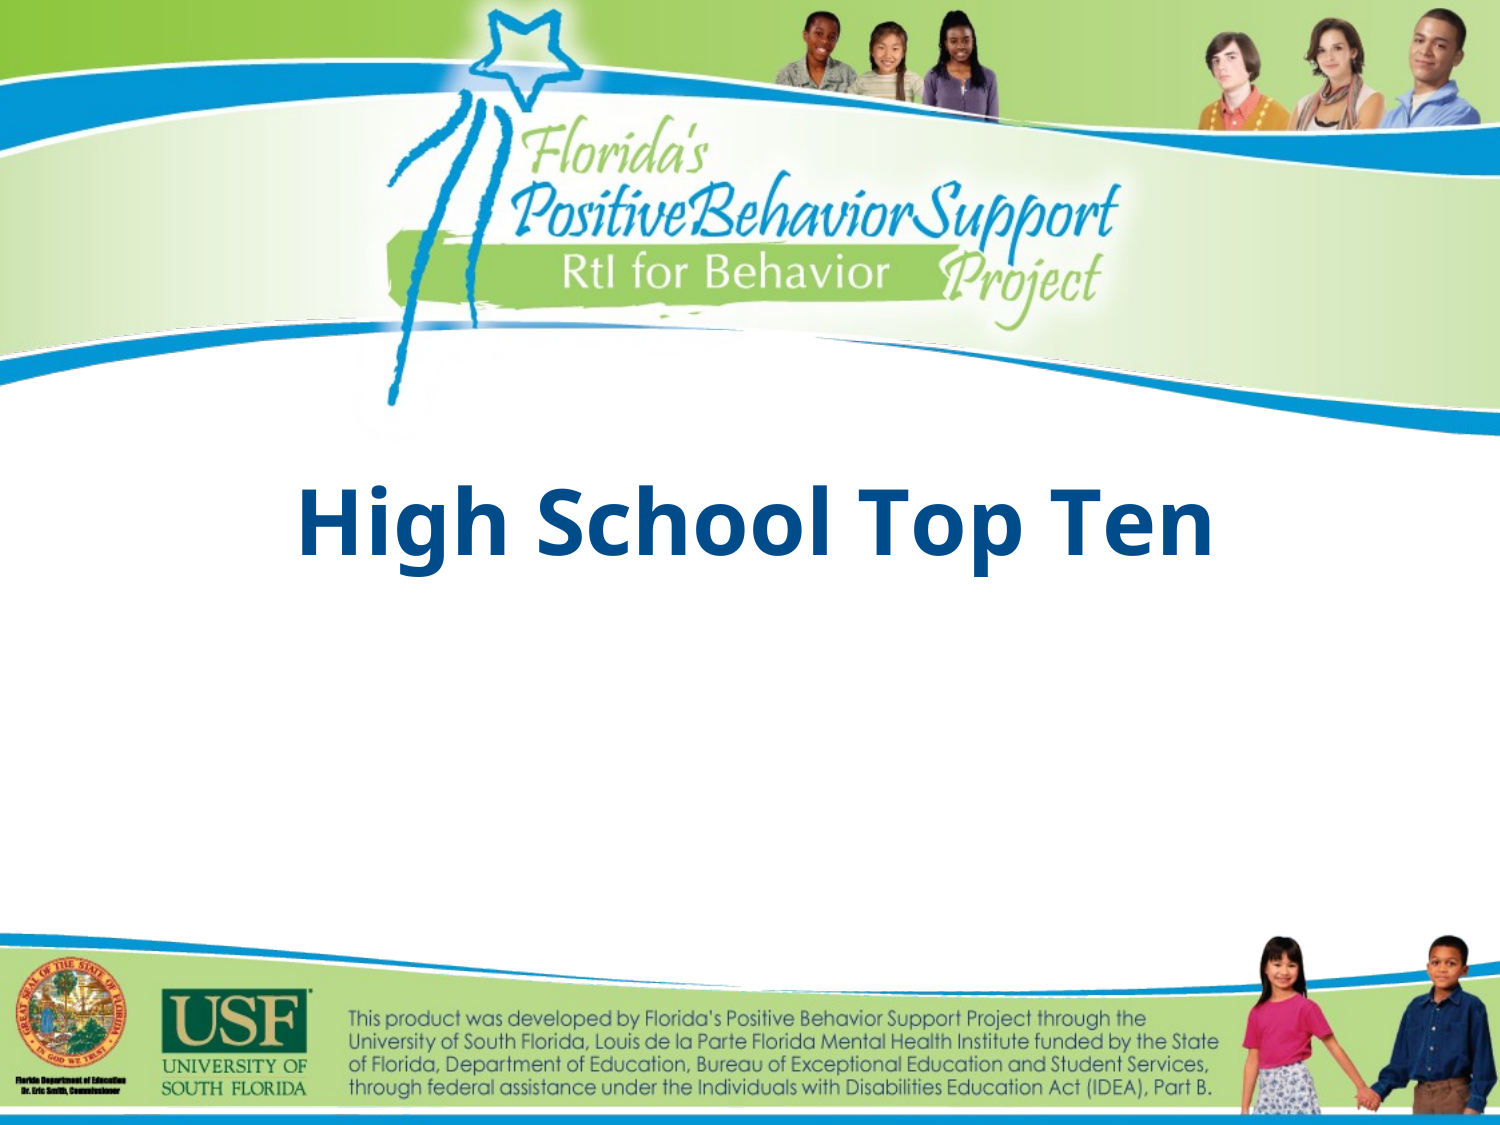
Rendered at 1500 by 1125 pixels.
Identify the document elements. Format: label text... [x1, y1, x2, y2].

picture [0, 0, 1500, 1116]
title High School Top Ten [81, 425, 1432, 613]
